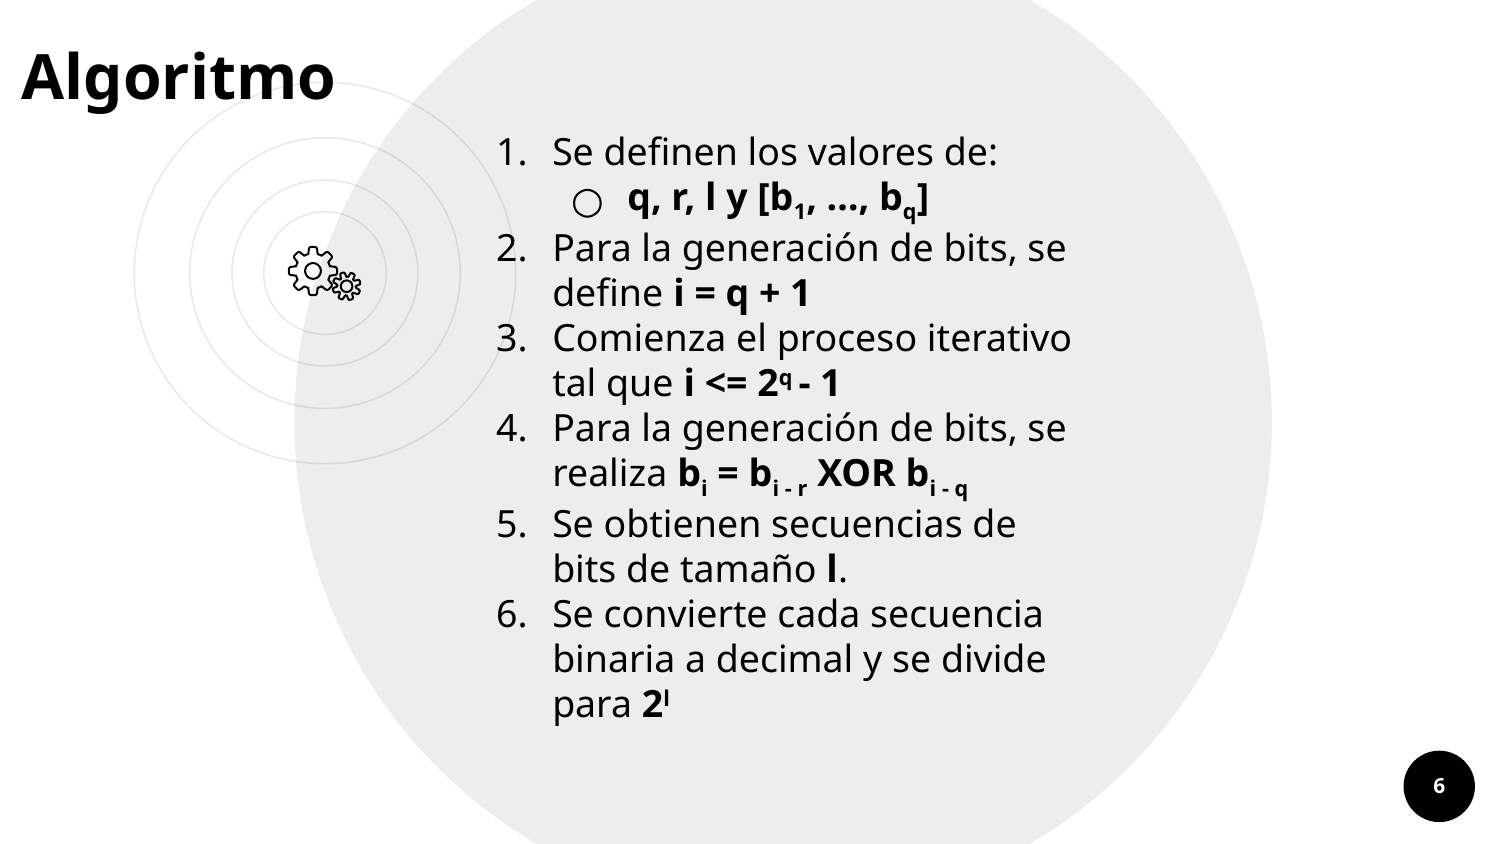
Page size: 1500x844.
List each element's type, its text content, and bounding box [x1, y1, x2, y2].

slide_number <number> [1403, 750, 1475, 823]
title Algoritmo [6, 15, 463, 128]
text_box Se definen los valores de: q, r, l y [b1, …, bq] Para la generación de bits, se define i = q + 1 Comienza el proceso iterativo tal que i <= 2q - 1 Para la generación de bits, se realiza bi = bi - r XOR bi - q Se obtienen secuencias de bits de tamaño l. Se convierte cada secuencia binaria a decimal y se divide para 2l [462, 113, 1090, 741]
